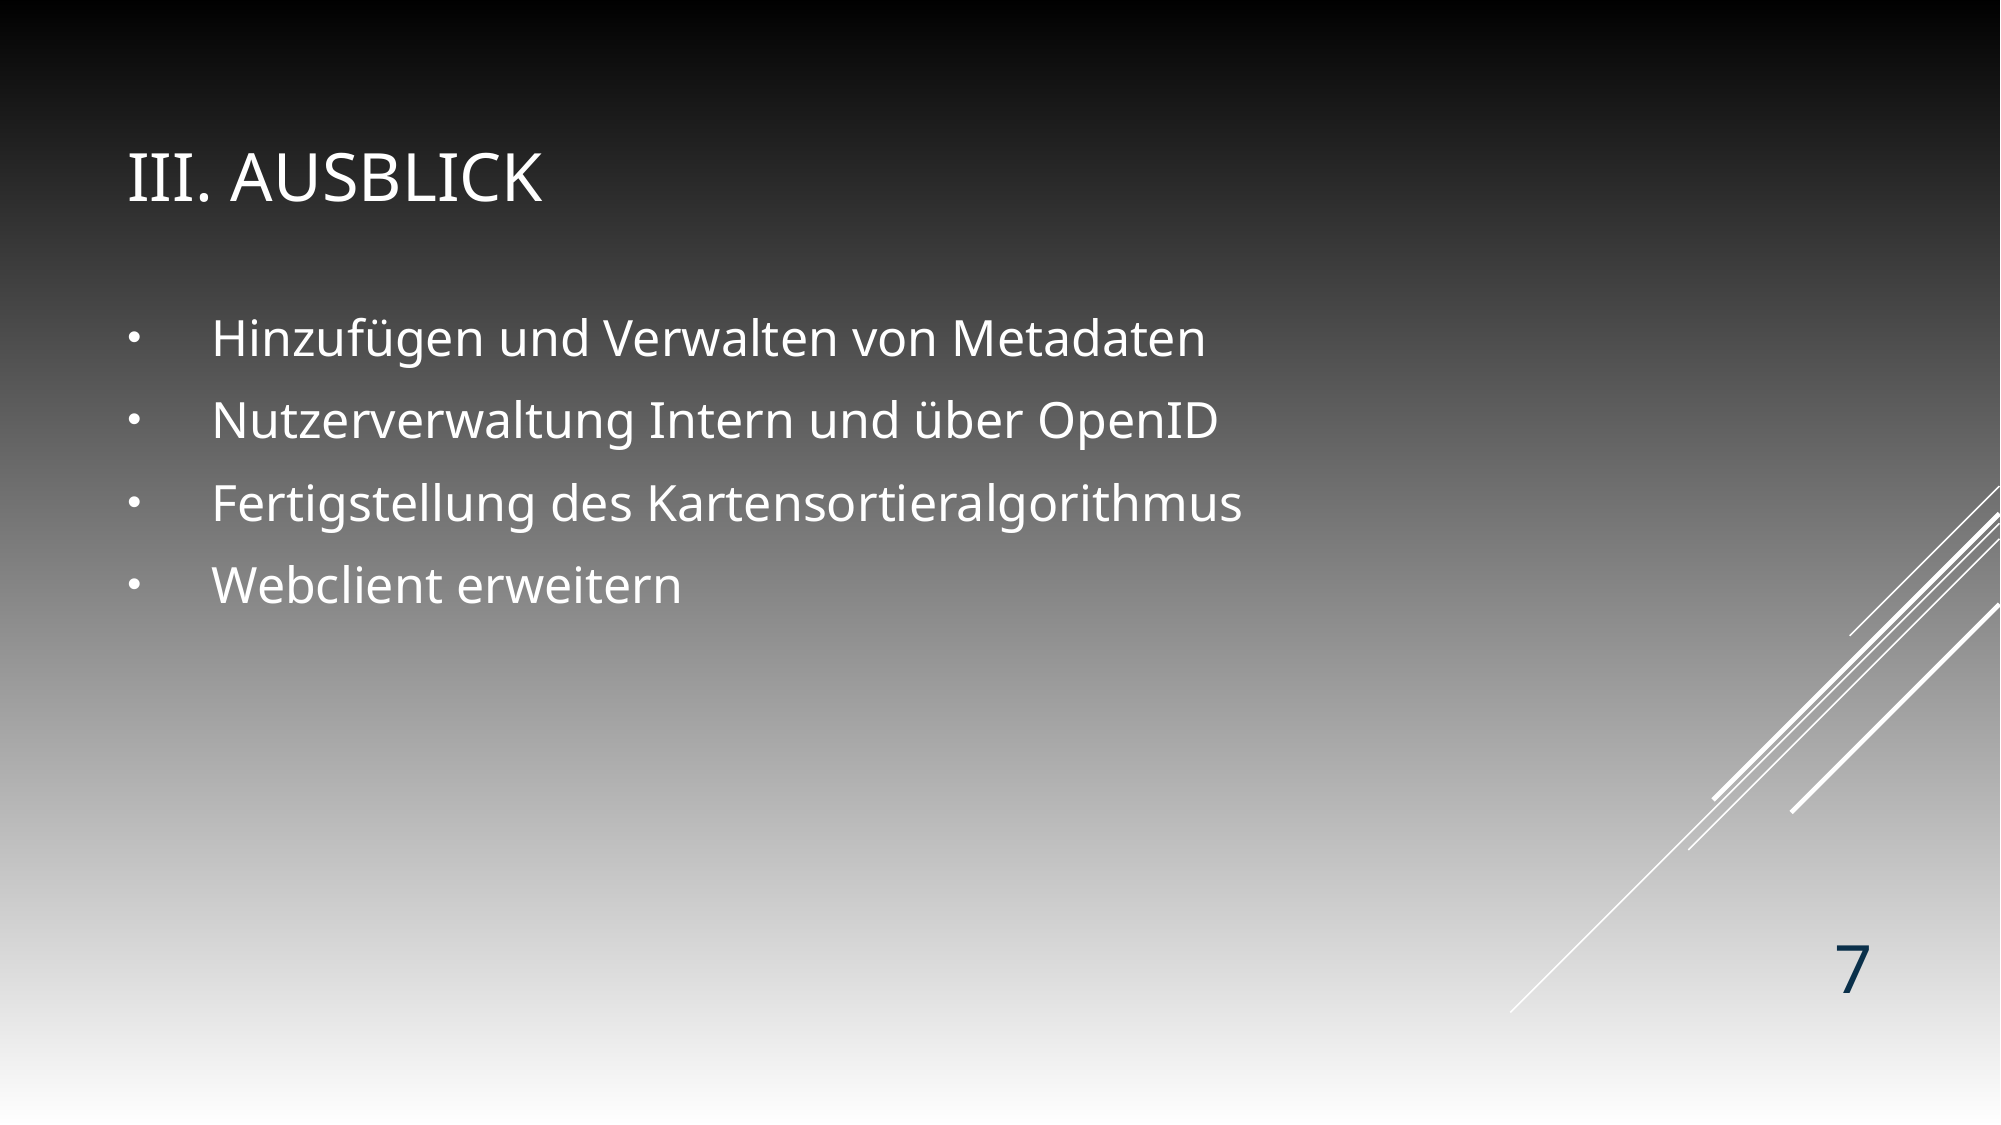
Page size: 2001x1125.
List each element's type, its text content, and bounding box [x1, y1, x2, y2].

slide_number <Foliennummer> [1700, 915, 1888, 1025]
title III. Ausblick [112, 112, 1763, 238]
list Hinzufügen und Verwalten von Metadaten Nutzerverwaltung Intern und über OpenID Fertigstellung des Kartensortieralgorithmus Webclient erweitern [112, 298, 1513, 984]
